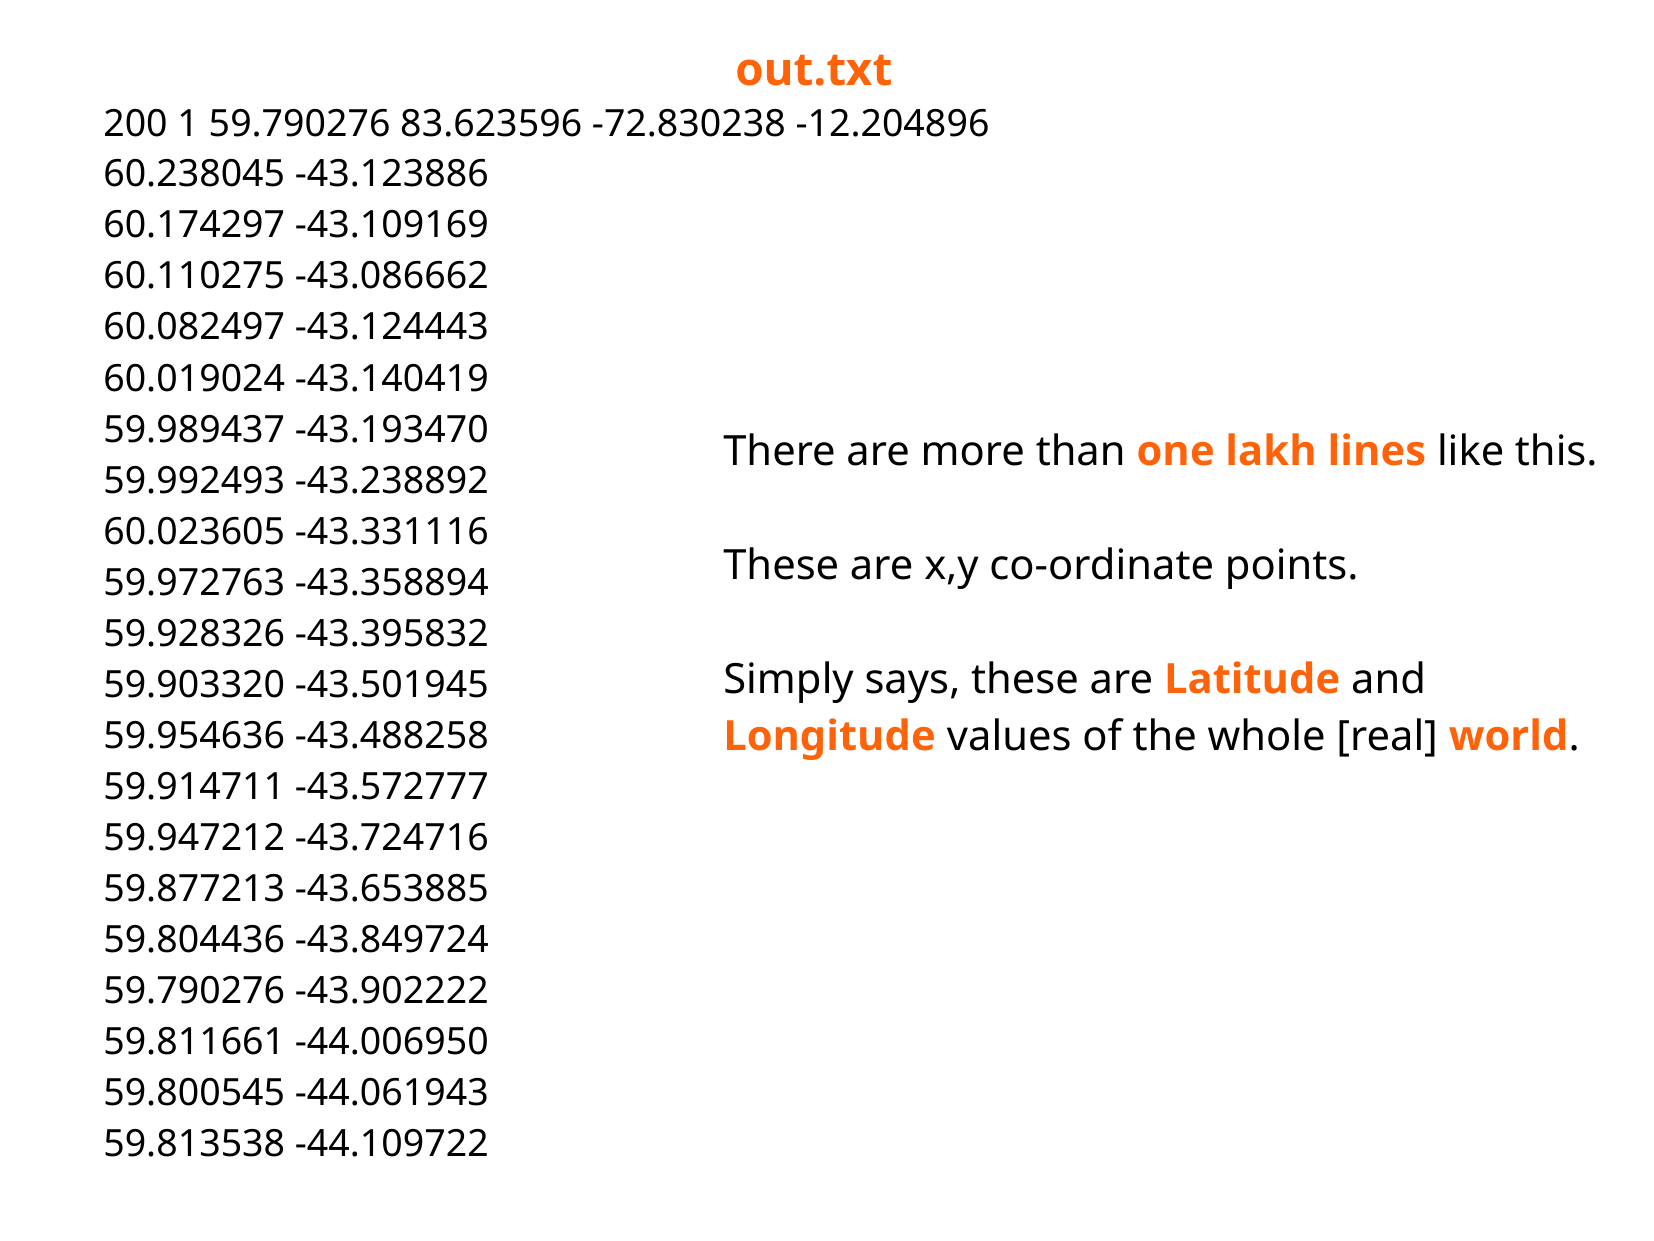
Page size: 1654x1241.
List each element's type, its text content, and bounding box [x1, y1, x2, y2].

text_box There are more than one lakh lines like this. These are x,y co-ordinate points. Simply says, these are Latitude and Longitude values of the whole [real] world. [708, 413, 1654, 764]
text_box out.txt [708, 29, 910, 108]
text_box 200 1 59.790276 83.623596 -72.830238 -12.204896 60.238045 -43.123886 60.174297 -43.109169 60.110275 -43.086662 60.082497 -43.124443 60.019024 -43.140419 59.989437 -43.193470 59.992493 -43.238892 60.023605 -43.331116 59.972763 -43.358894 59.928326 -43.395832 59.903320 -43.501945 59.954636 -43.488258 59.914711 -43.572777 59.947212 -43.724716 59.877213 -43.653885 59.804436 -43.849724 59.790276 -43.902222 59.811661 -44.006950 59.800545 -44.061943 59.813538 -44.109722 [88, 88, 1595, 1226]
